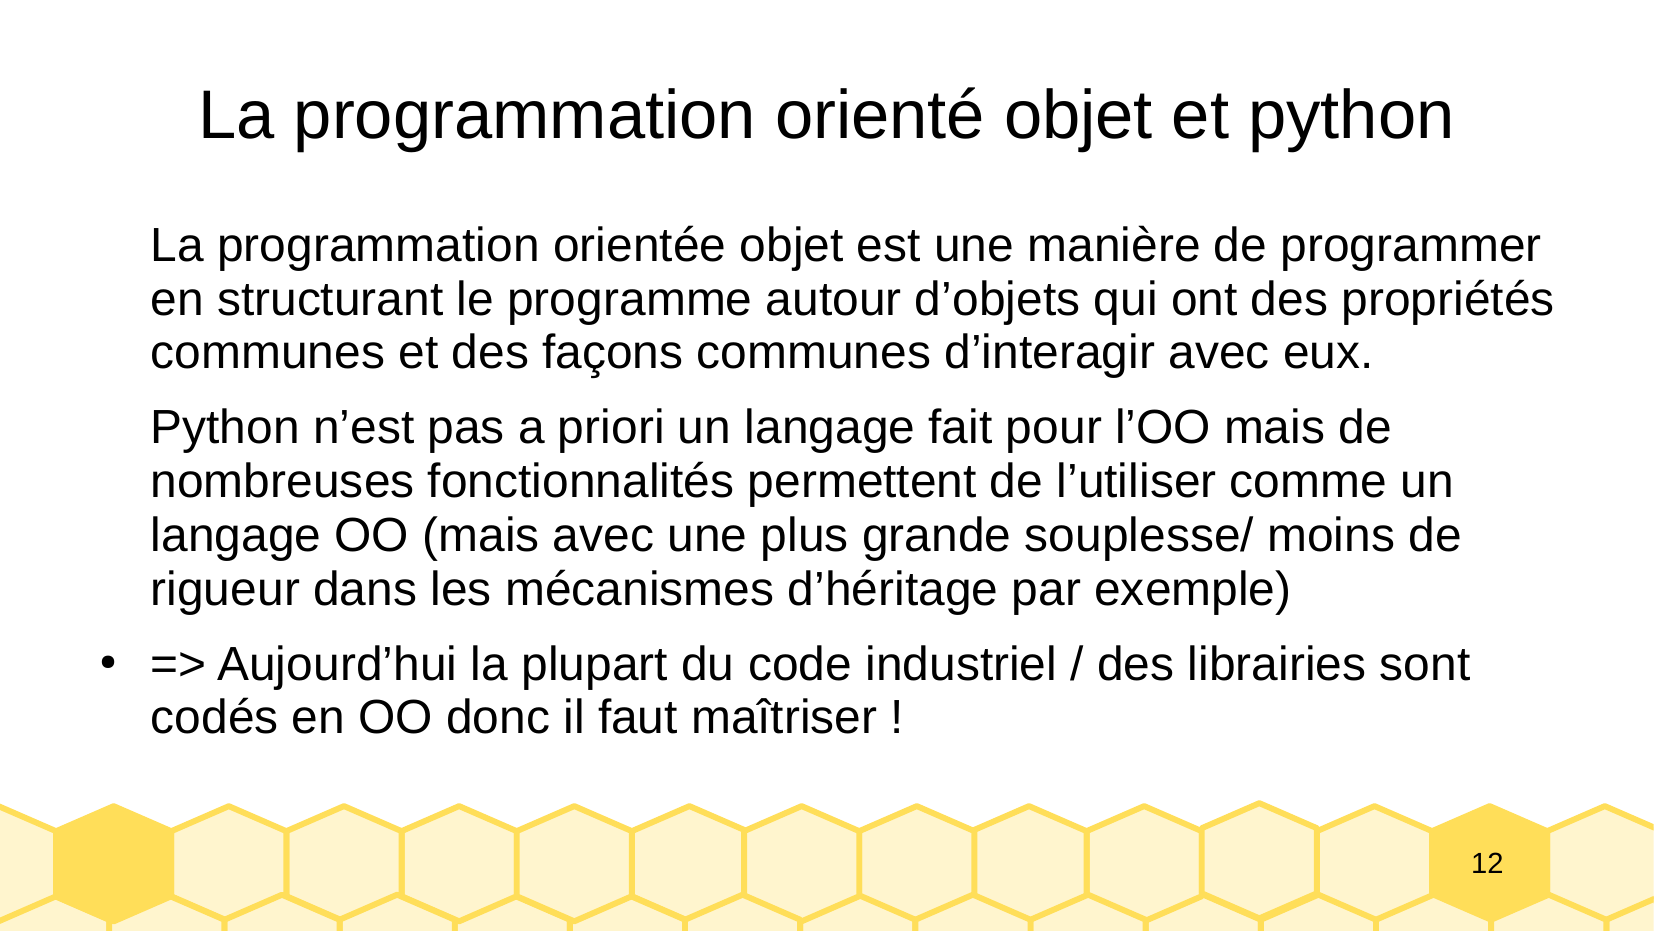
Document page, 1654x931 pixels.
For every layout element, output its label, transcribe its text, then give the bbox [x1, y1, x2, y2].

title La programmation orienté objet et python [82, 37, 1571, 193]
list La programmation orientée objet est une manière de programmer en structurant le programme autour d’objets qui ont des propriétés communes et des façons communes d’interagir avec eux. Python n’est pas a priori un langage fait pour l’OO mais de nombreuses fonctionnalités permettent de l’utiliser comme un langage OO (mais avec une plus grande souplesse/ moins de rigueur dans les mécanismes d’héritage par exemple) => Aujourd’hui la plupart du code industriel / des librairies sont codés en OO donc il faut maîtriser ! [82, 217, 1571, 758]
